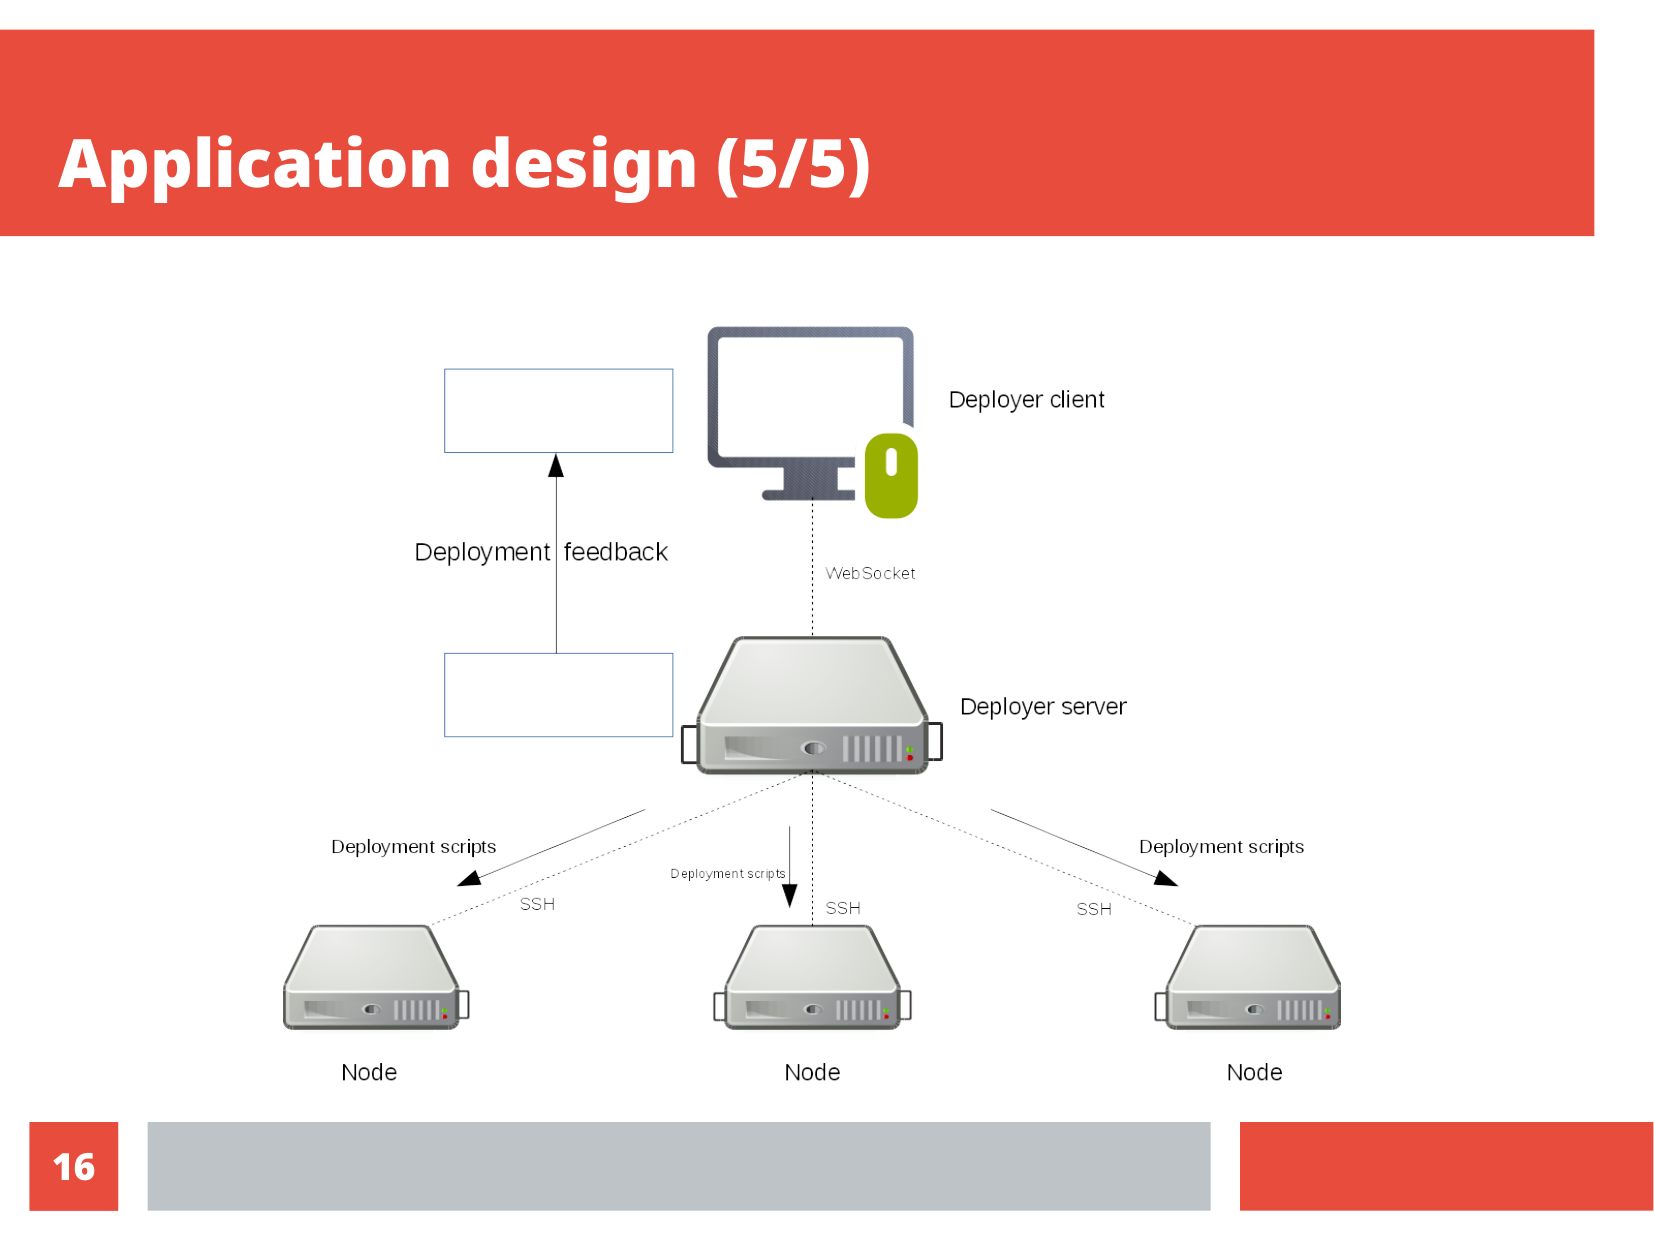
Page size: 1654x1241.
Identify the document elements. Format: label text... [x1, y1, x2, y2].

title Application design (5/5) [59, 59, 1595, 207]
picture [283, 324, 1341, 1093]
